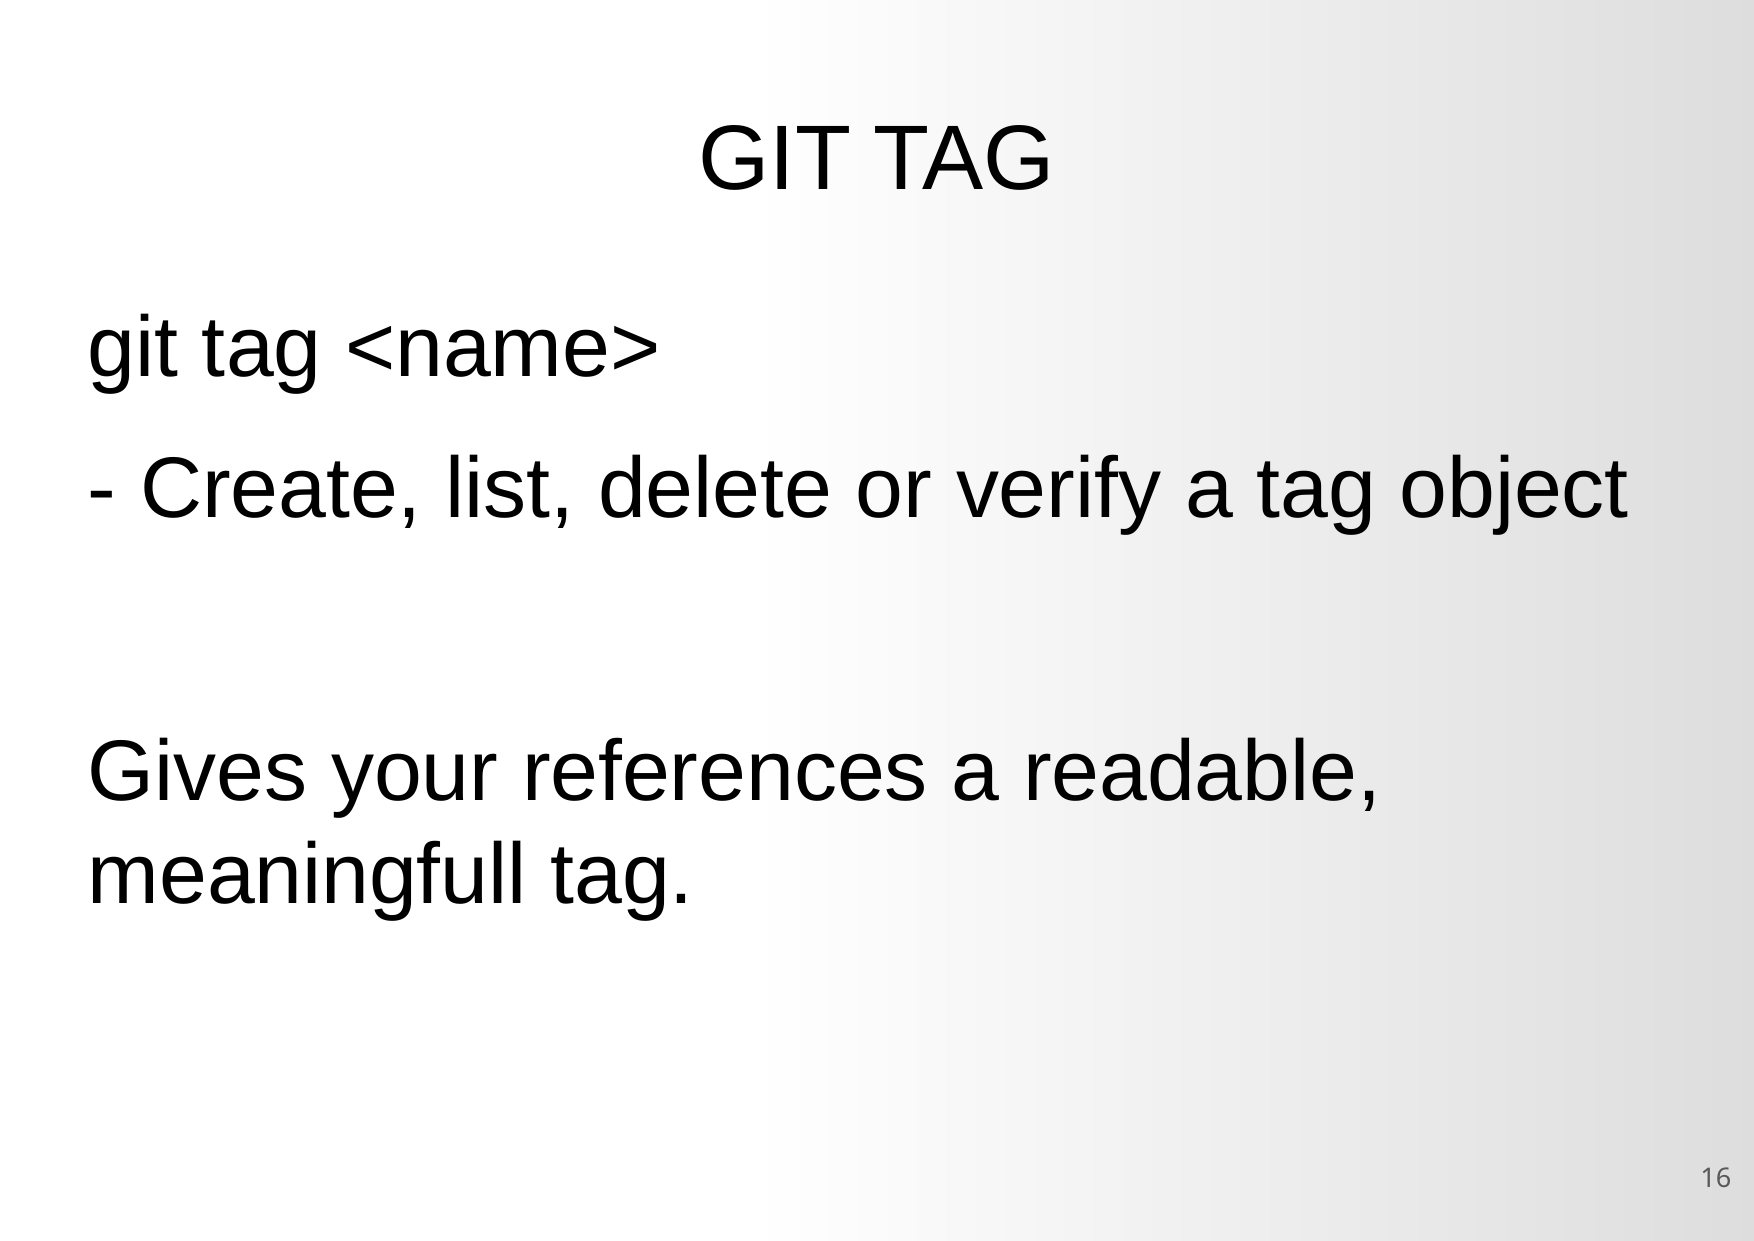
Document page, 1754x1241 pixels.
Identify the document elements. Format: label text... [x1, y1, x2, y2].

list git tag <name> - Create, list, delete or verify a tag object Gives your references a readable, meaningfull tag. [87, 290, 1667, 1010]
slide_number <number> [1641, 1145, 1747, 1241]
title GIT TAG [87, 49, 1667, 257]
